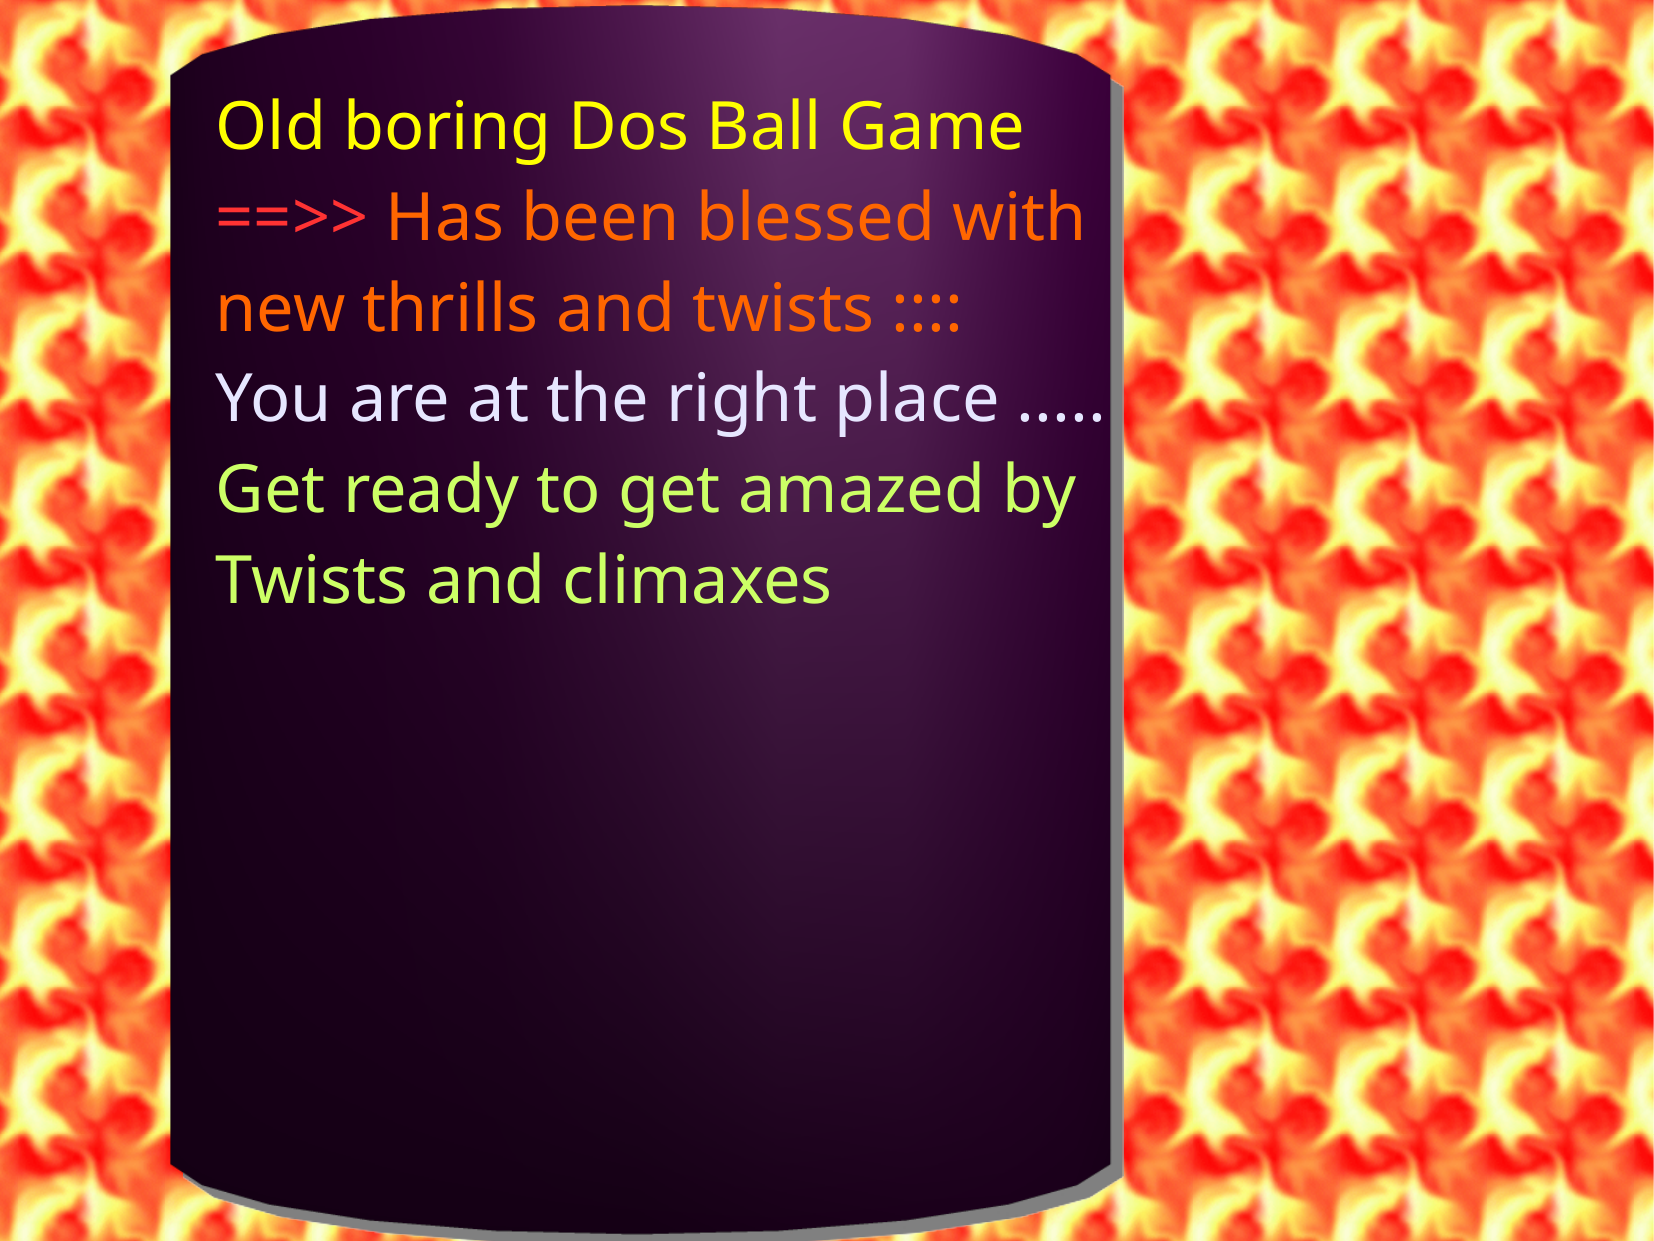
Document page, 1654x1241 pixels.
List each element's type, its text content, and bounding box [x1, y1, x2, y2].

text_box Old boring Dos Ball Game ==>> Has been blessed with new thrills and twists :::: You are at the right place ..... Get ready to get amazed by Twists and climaxes [200, 70, 1146, 1161]
picture [0, 0, 1654, 1241]
